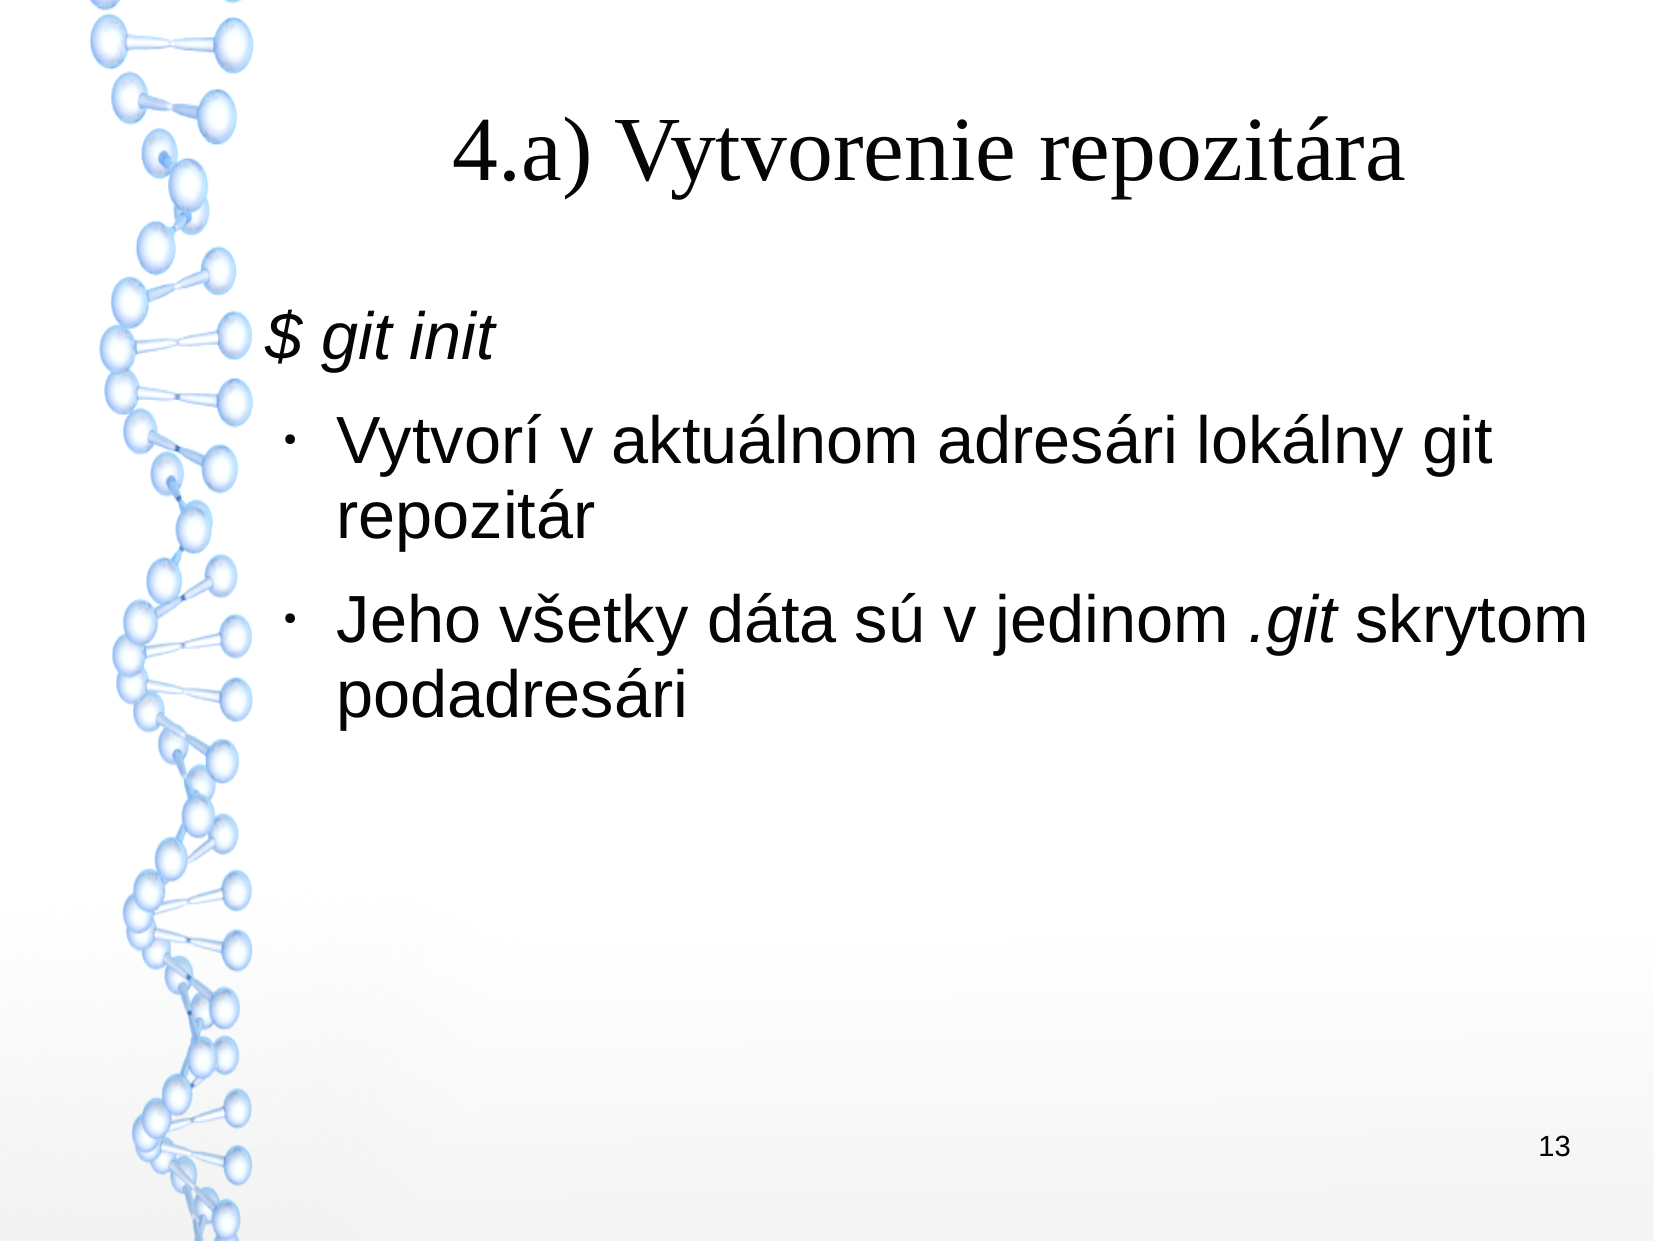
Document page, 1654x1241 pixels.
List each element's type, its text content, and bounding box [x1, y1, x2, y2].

picture [0, 0, 1654, 1241]
list $ git init Vytvorí v aktuálnom adresári lokálny git repozitár Jeho všetky dáta sú v jedinom .git skrytom podadresári [265, 299, 1595, 1019]
title 4.a) Vytvorenie repozitára [265, 47, 1595, 252]
